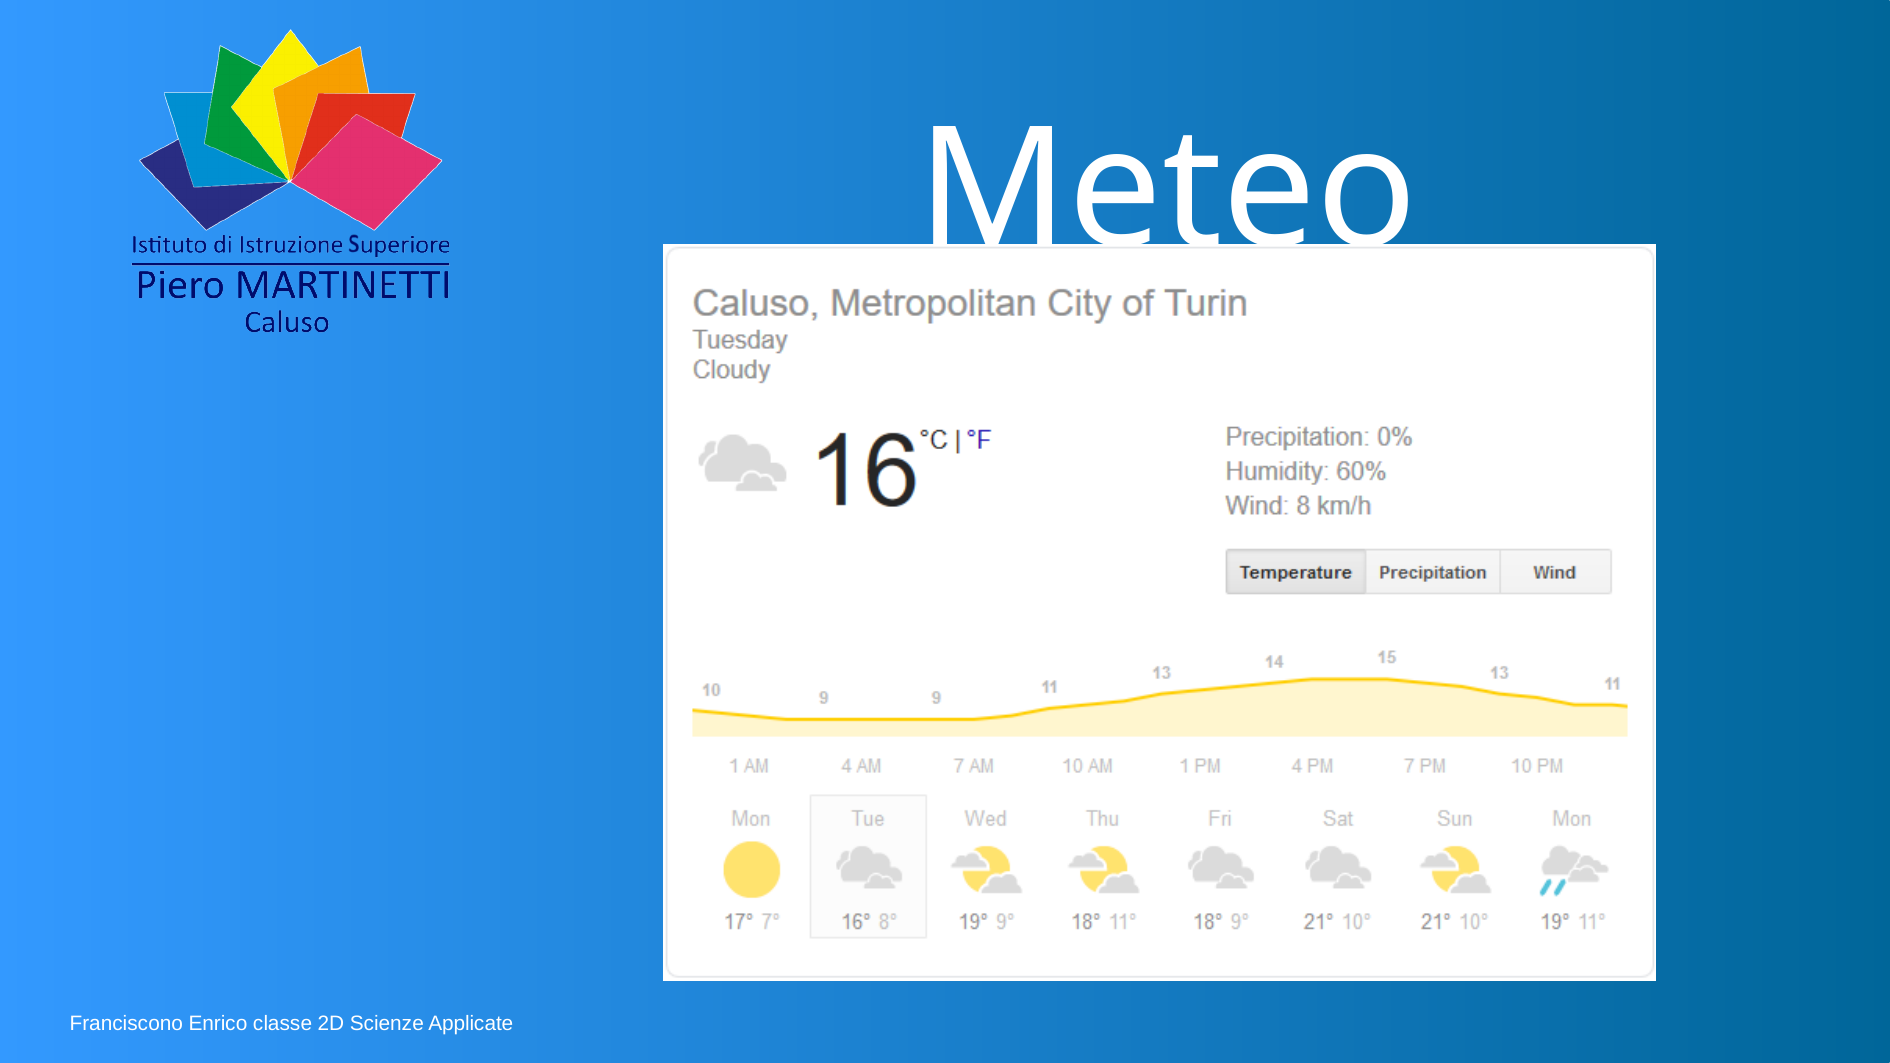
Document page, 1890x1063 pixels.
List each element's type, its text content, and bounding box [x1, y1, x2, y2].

text_box Meteo [591, 59, 1760, 268]
text_box Franciscono Enrico classe 2D Scienze Applicate [54, 1004, 628, 1063]
picture [0, 23, 591, 355]
picture [663, 244, 1656, 981]
